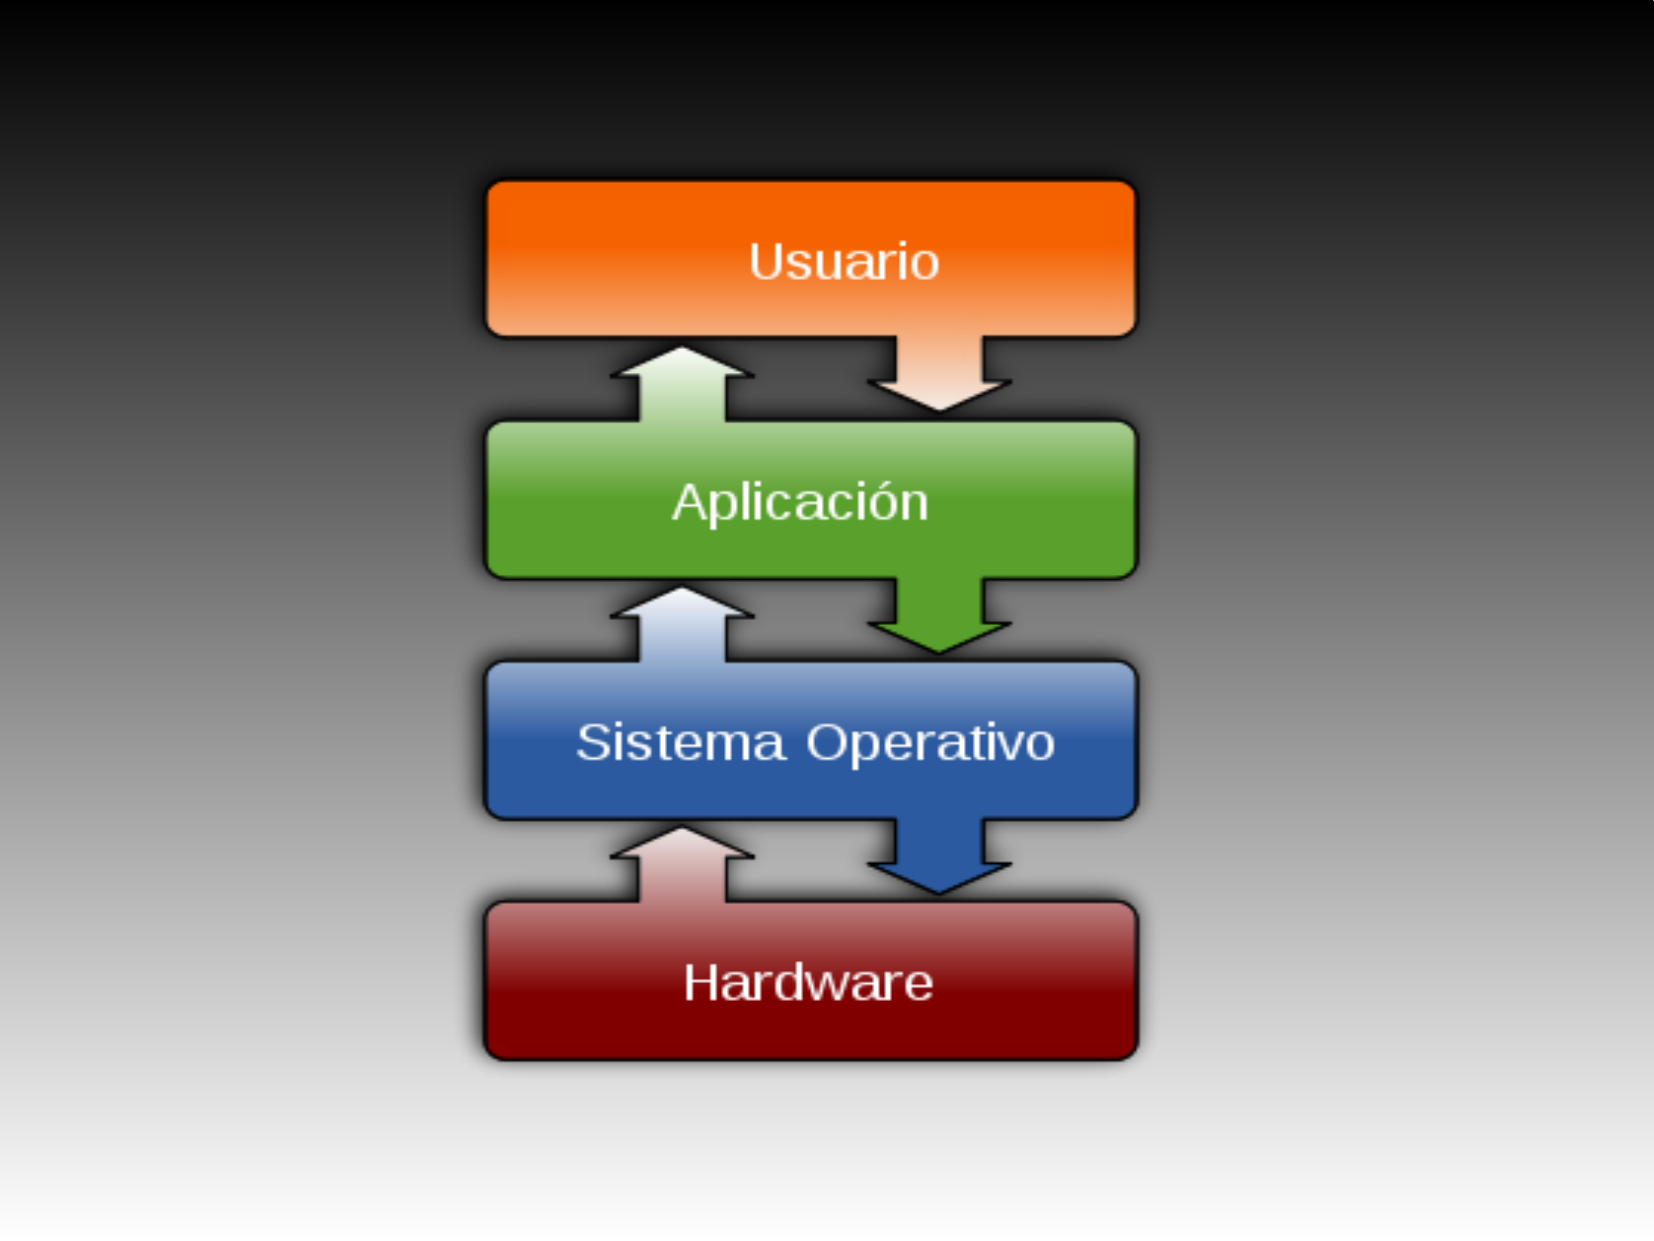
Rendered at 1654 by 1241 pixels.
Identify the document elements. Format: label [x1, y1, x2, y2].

picture [442, 147, 1182, 1093]
